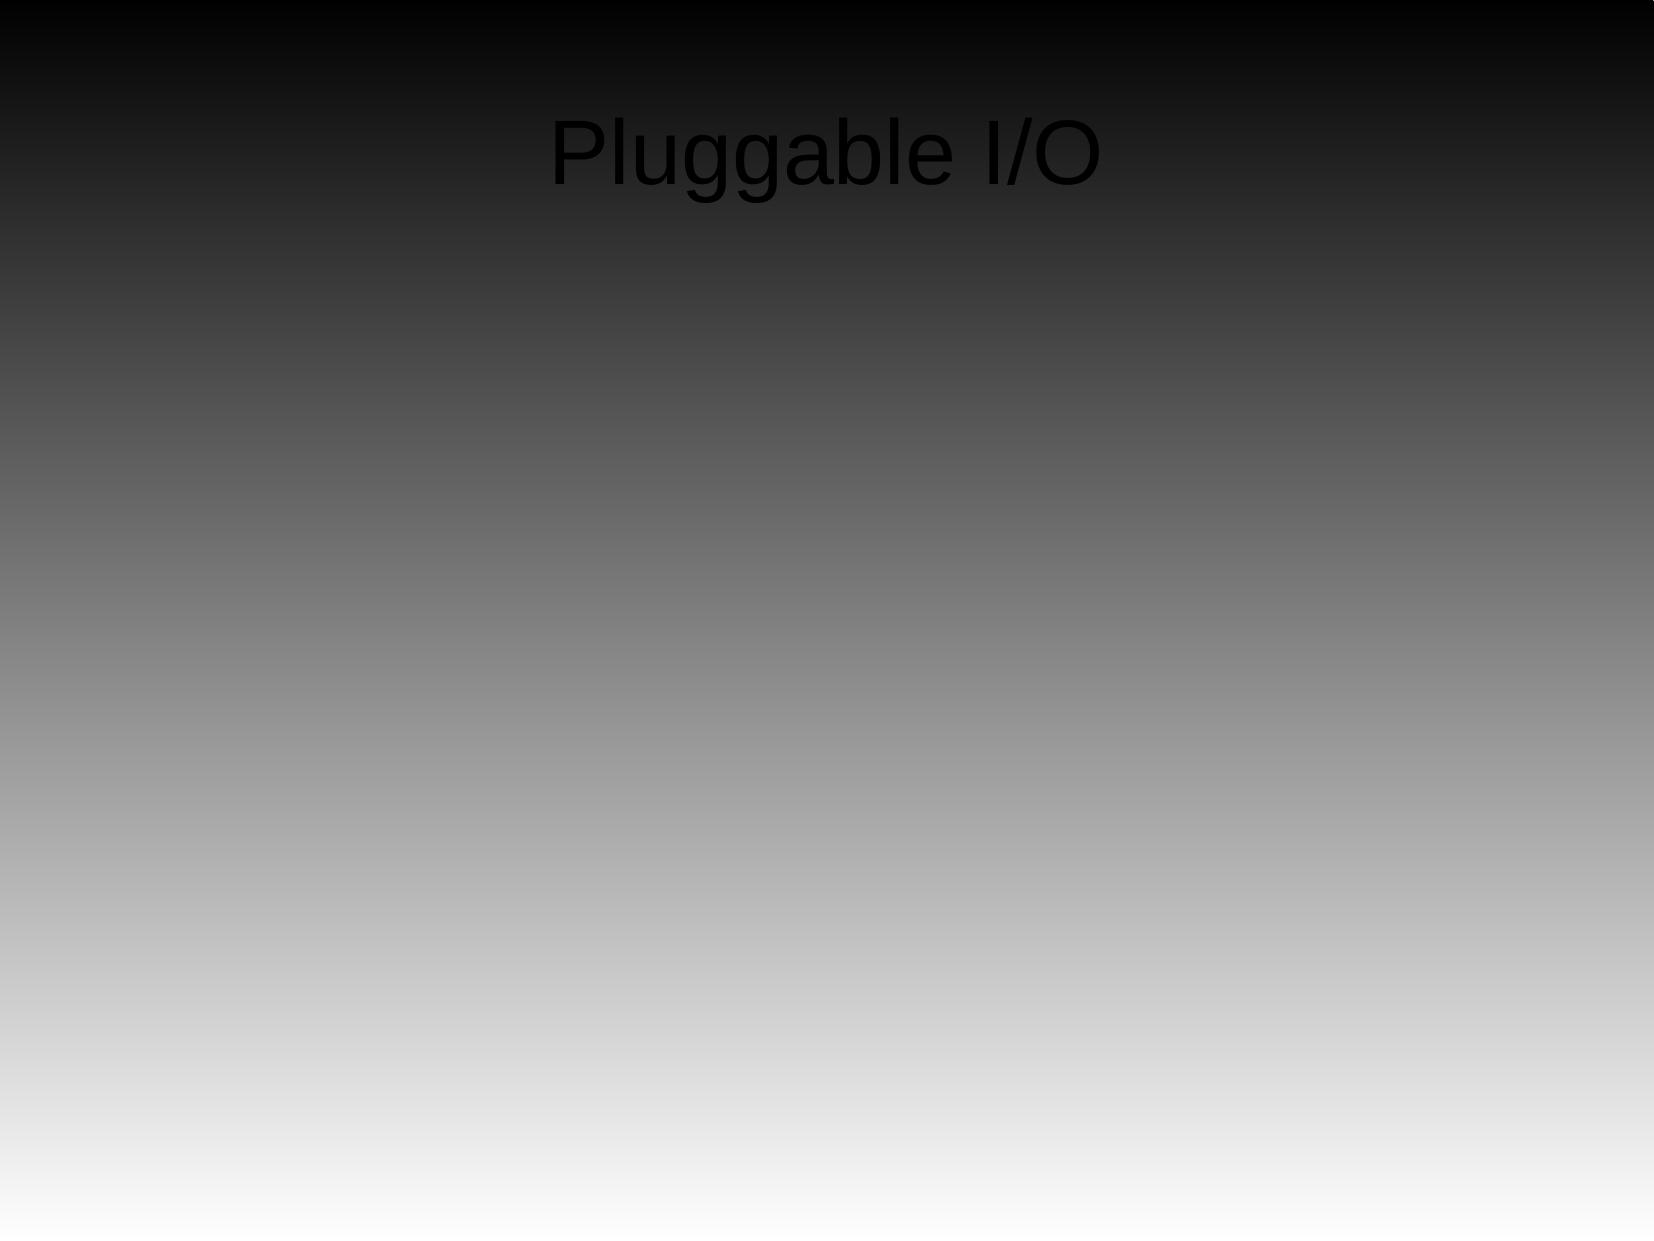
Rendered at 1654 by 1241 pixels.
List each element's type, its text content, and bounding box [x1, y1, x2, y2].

title Pluggable I/O [82, 49, 1571, 257]
